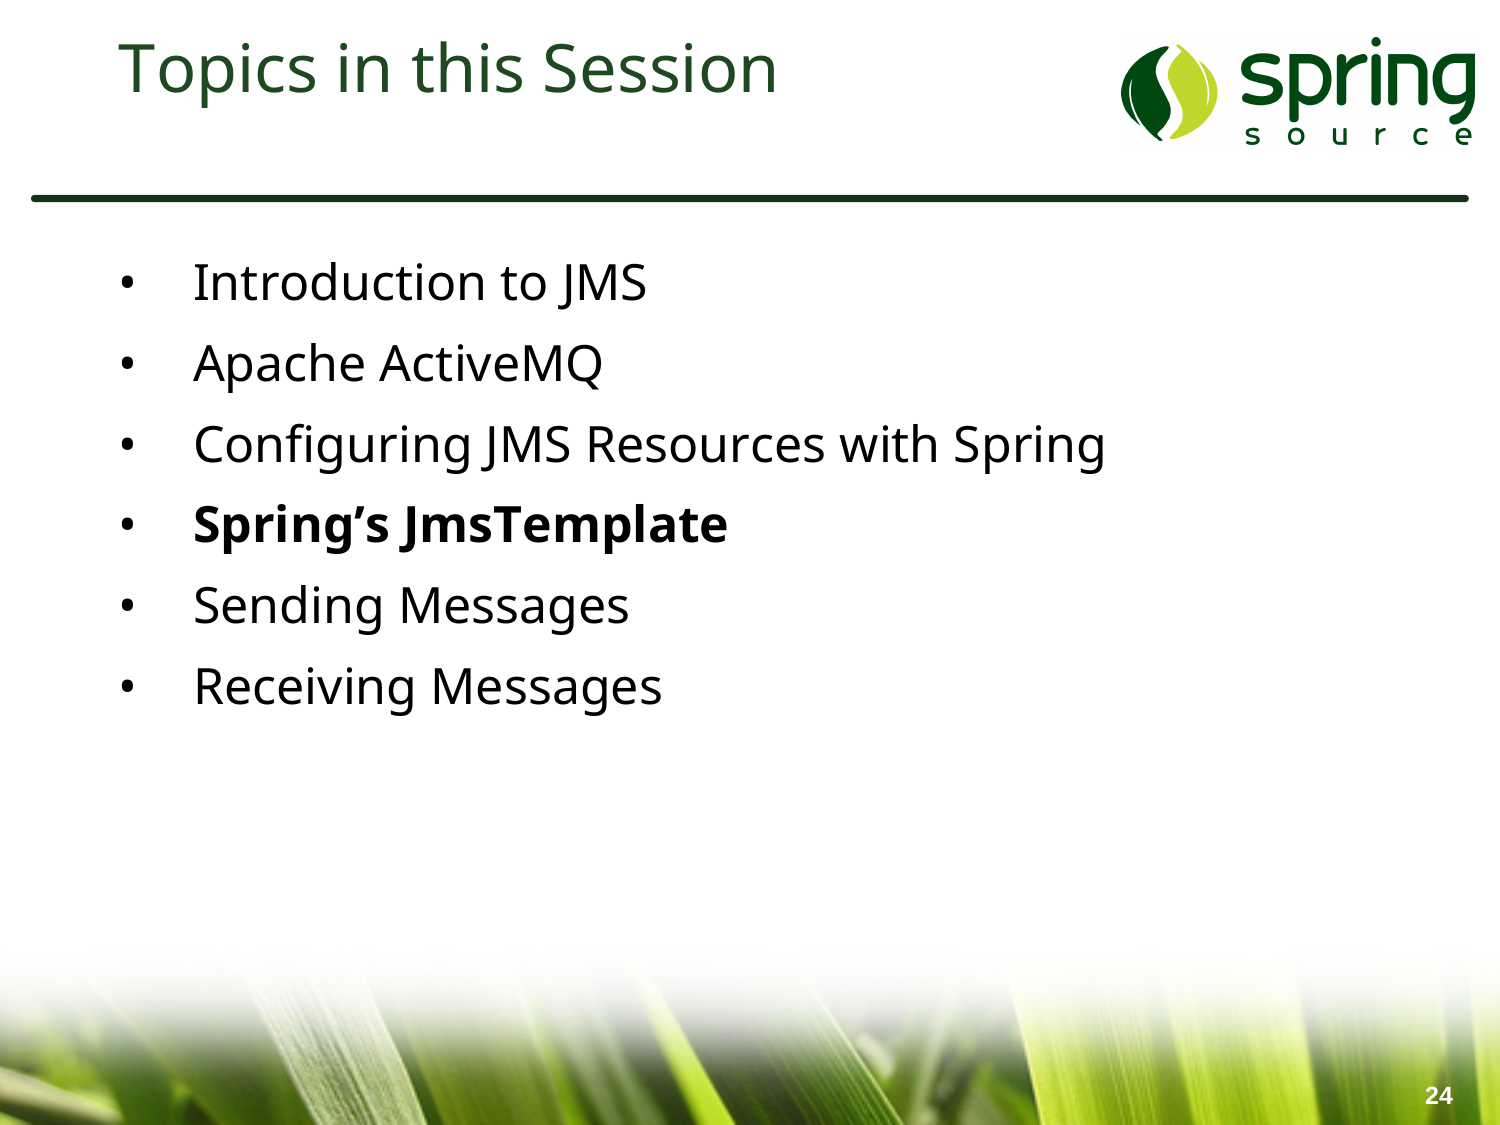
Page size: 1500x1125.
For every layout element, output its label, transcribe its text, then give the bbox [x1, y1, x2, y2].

picture [1137, 37, 1475, 145]
title Topics in this Session [103, 13, 1137, 177]
list Introduction to JMS Apache ActiveMQ Configuring JMS Resources with Spring Spring’s JmsTemplate Sending Messages Receiving Messages [103, 239, 1394, 903]
picture [0, 944, 1500, 1125]
